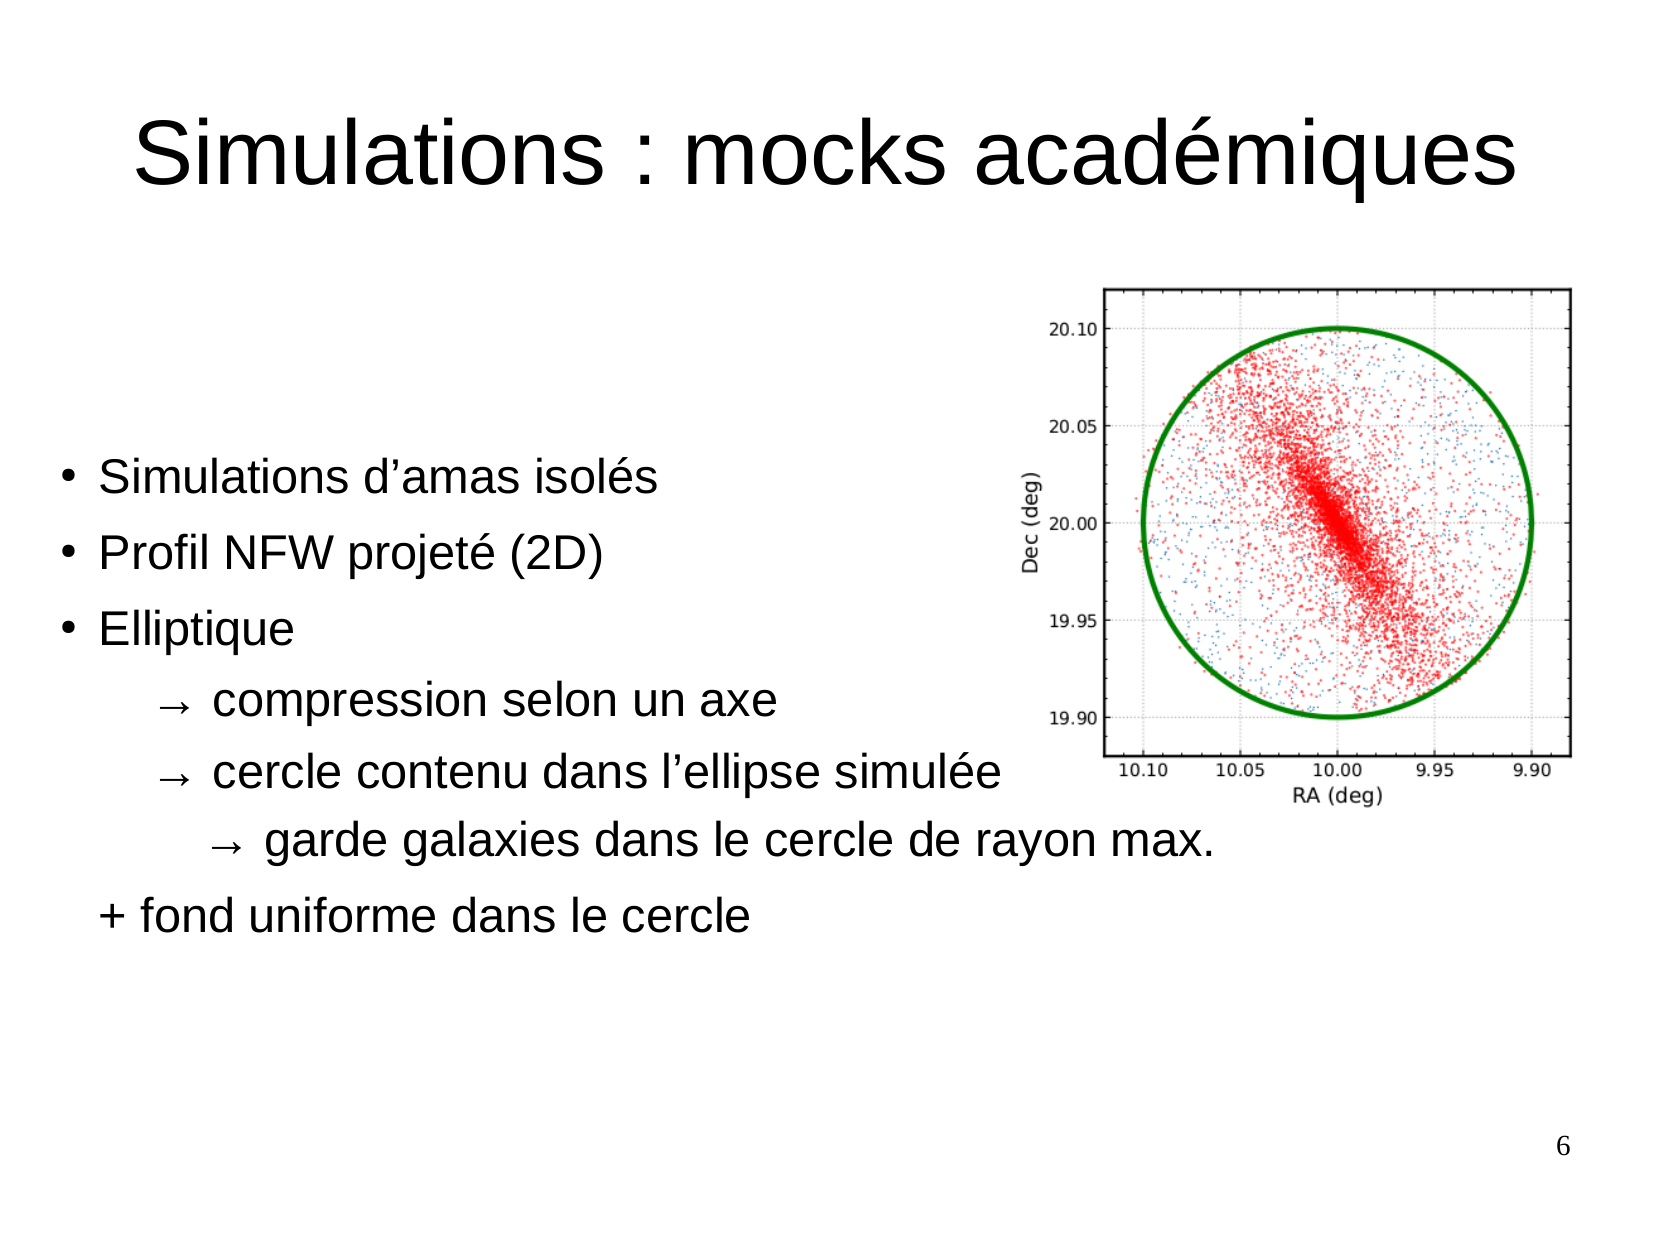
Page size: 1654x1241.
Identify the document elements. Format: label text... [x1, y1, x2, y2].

picture [1010, 267, 1585, 823]
list Simulations d’amas isolés Profil NFW projeté (2D) Elliptique → compression selon un axe → cercle contenu dans l’ellipse simulée → garde galaxies dans le cercle de rayon max. + fond uniforme dans le cercle [47, 448, 1536, 945]
title Simulations : mocks académiques [82, 49, 1571, 257]
